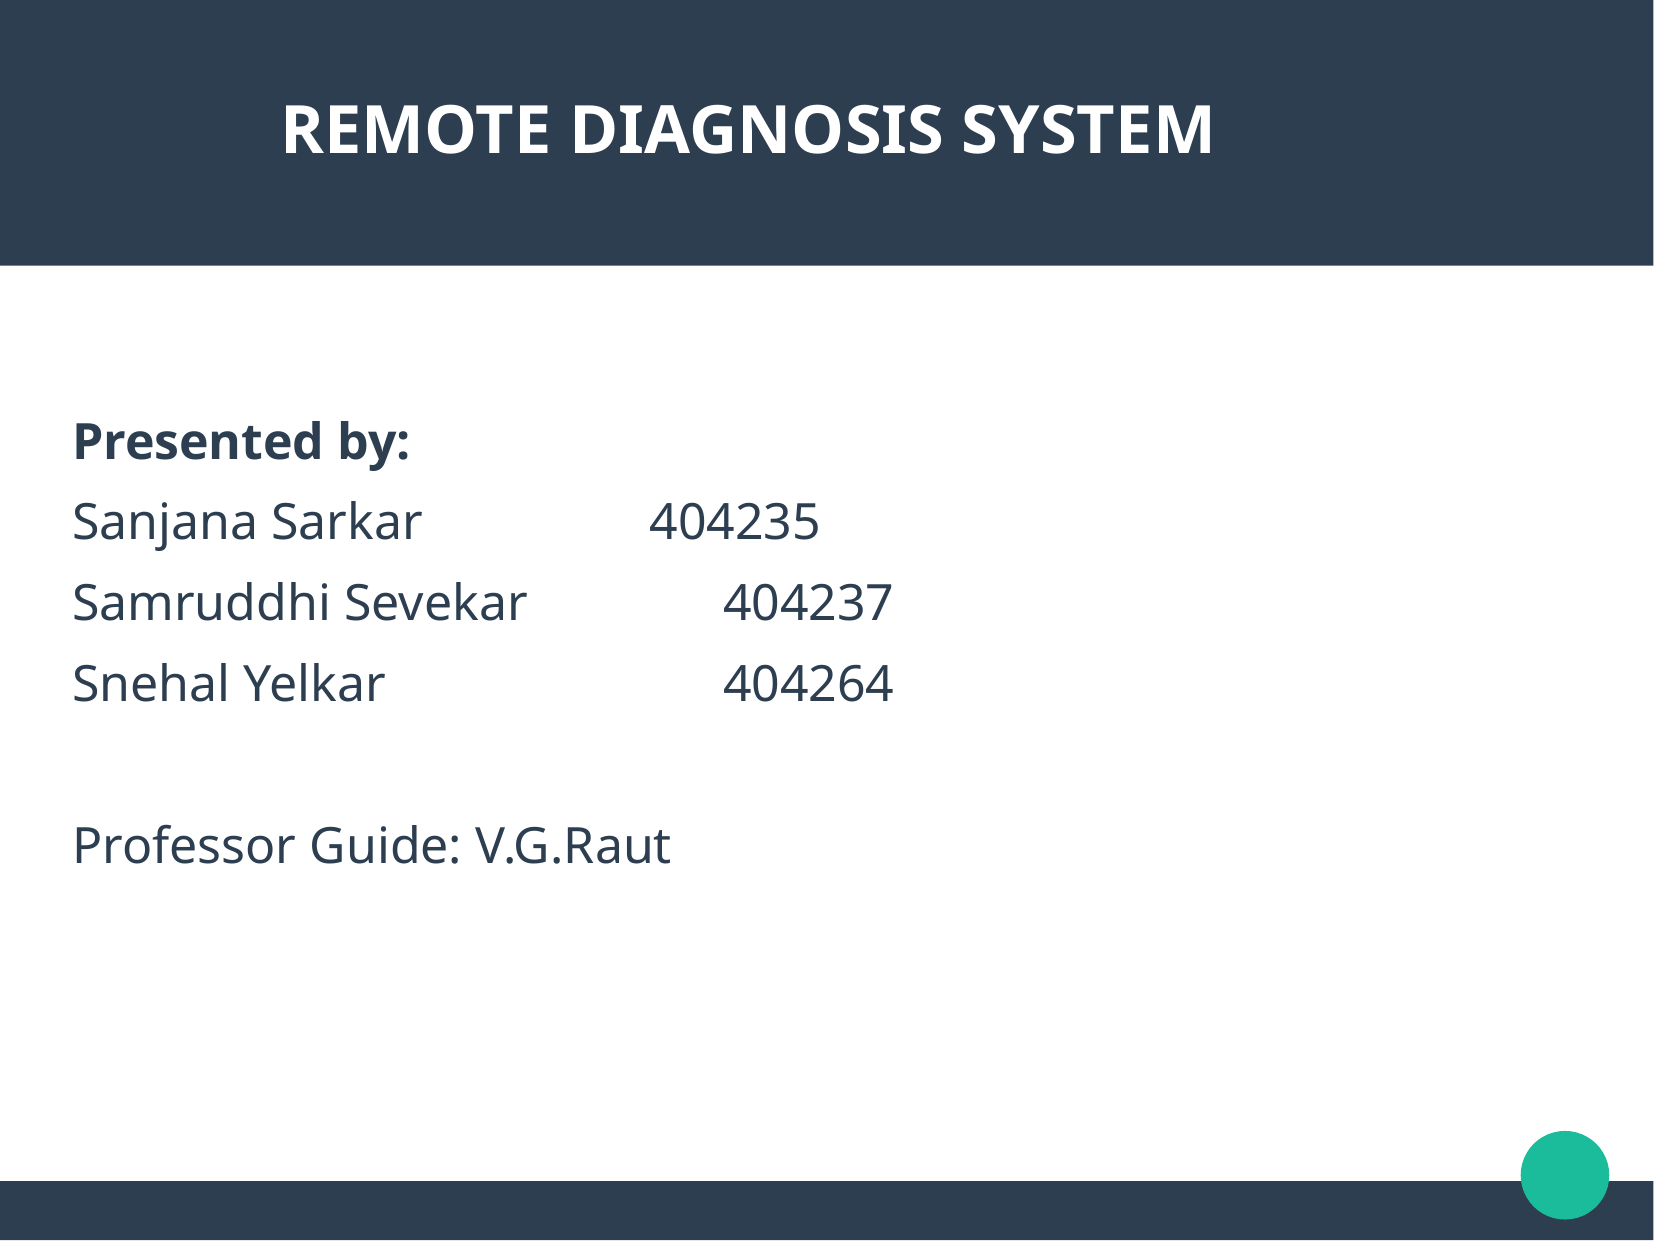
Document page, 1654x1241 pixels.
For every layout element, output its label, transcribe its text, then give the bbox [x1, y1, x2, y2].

list Presented by: Sanjana Sarkar 404235 Samruddhi Sevekar 404237 Snehal Yelkar 404264 Professor Guide: V.G.Raut [59, 324, 1595, 1152]
title REMOTE DIAGNOSIS SYSTEM [59, 56, 1595, 200]
